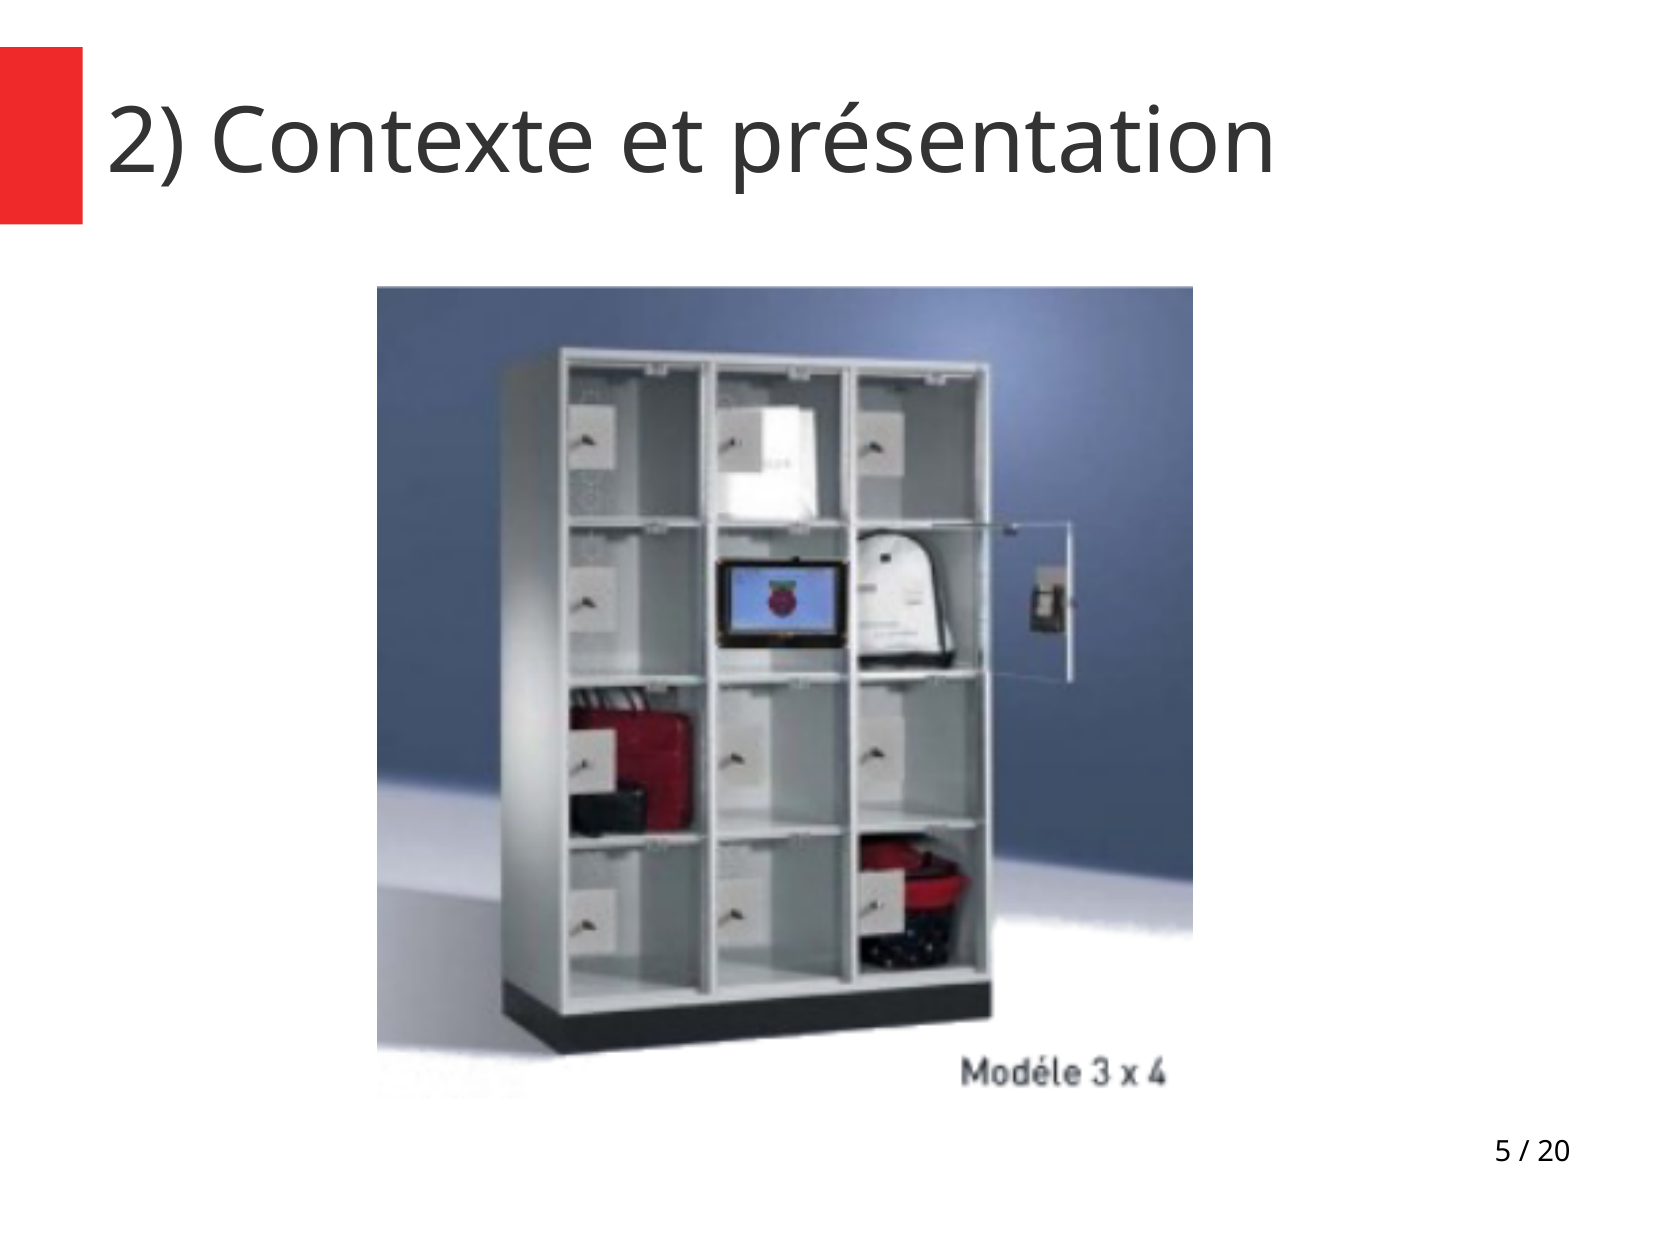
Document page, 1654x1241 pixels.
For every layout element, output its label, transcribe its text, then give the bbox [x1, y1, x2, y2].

picture [377, 286, 1193, 1099]
title 2) Contexte et présentation [106, 49, 1619, 225]
